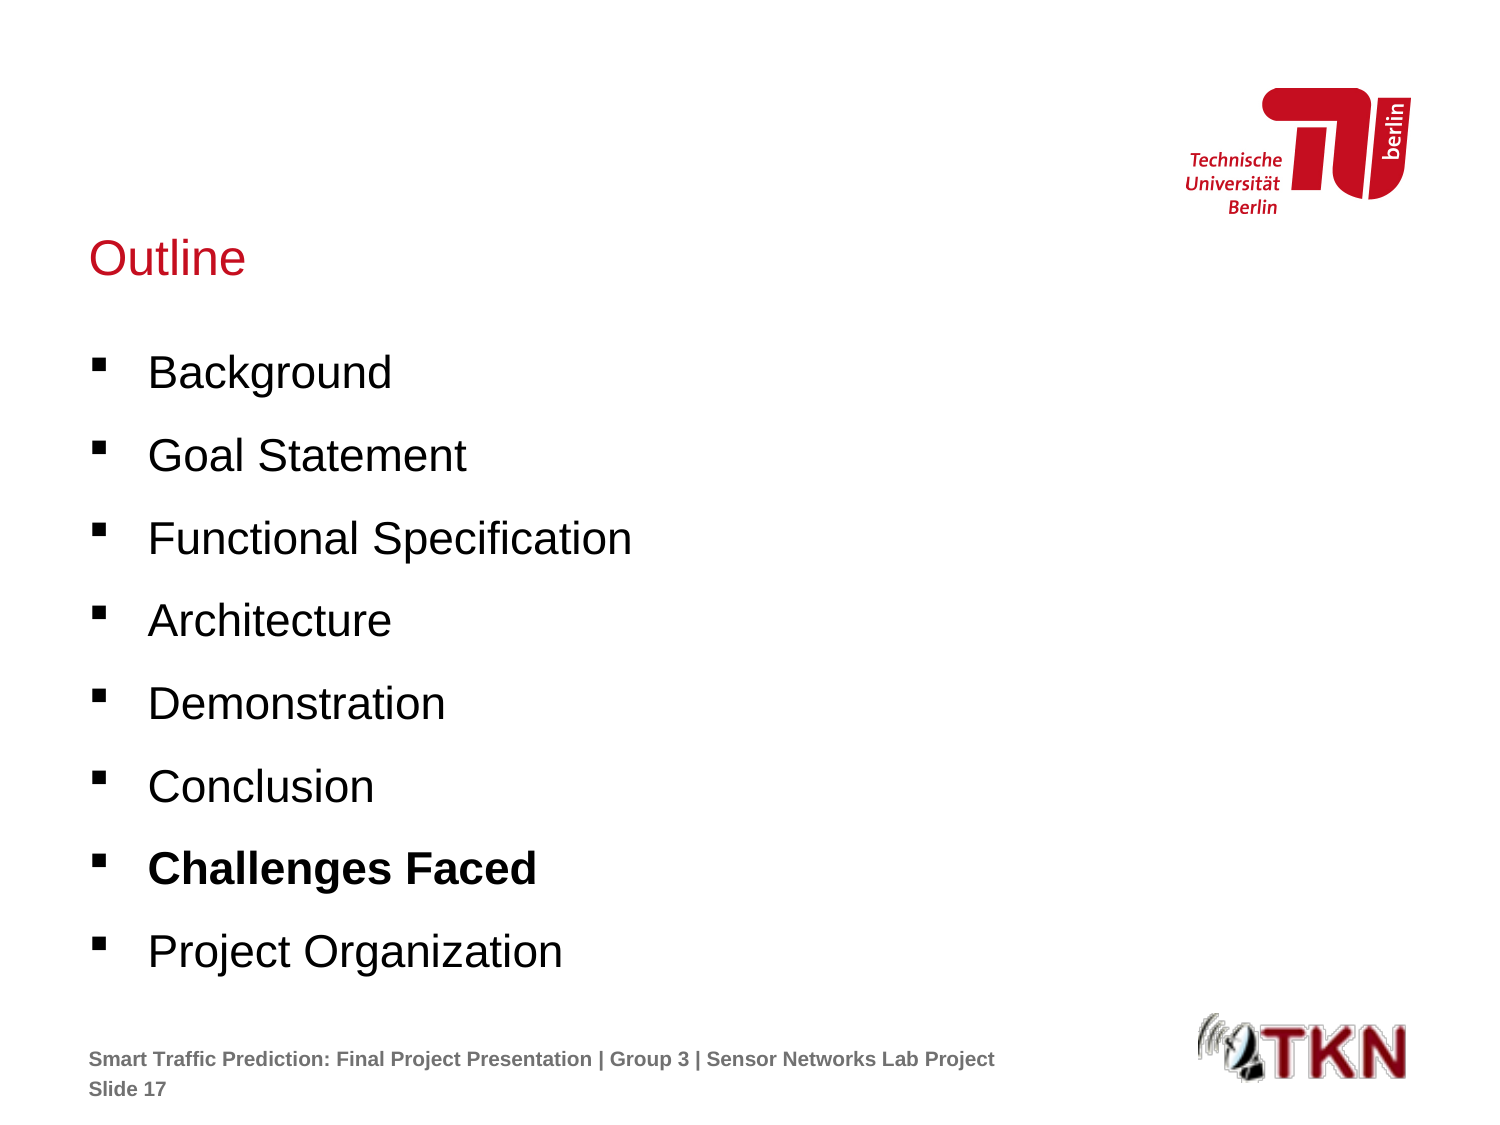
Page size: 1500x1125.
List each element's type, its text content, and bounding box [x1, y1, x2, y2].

text_box [1175, 1011, 1424, 1106]
list Background Goal Statement Functional Specification Architecture Demonstration Conclusion Challenges Faced Project Organization [88, 315, 1411, 983]
text_box Smart Traffic Prediction: Final Project Presentation | Group 3 | Sensor Networks Lab Project [88, 1045, 1176, 1071]
text_box Slide <number> [88, 1075, 1176, 1101]
picture [1186, 88, 1411, 214]
title Outline [88, 222, 1411, 286]
picture [1198, 1013, 1408, 1083]
